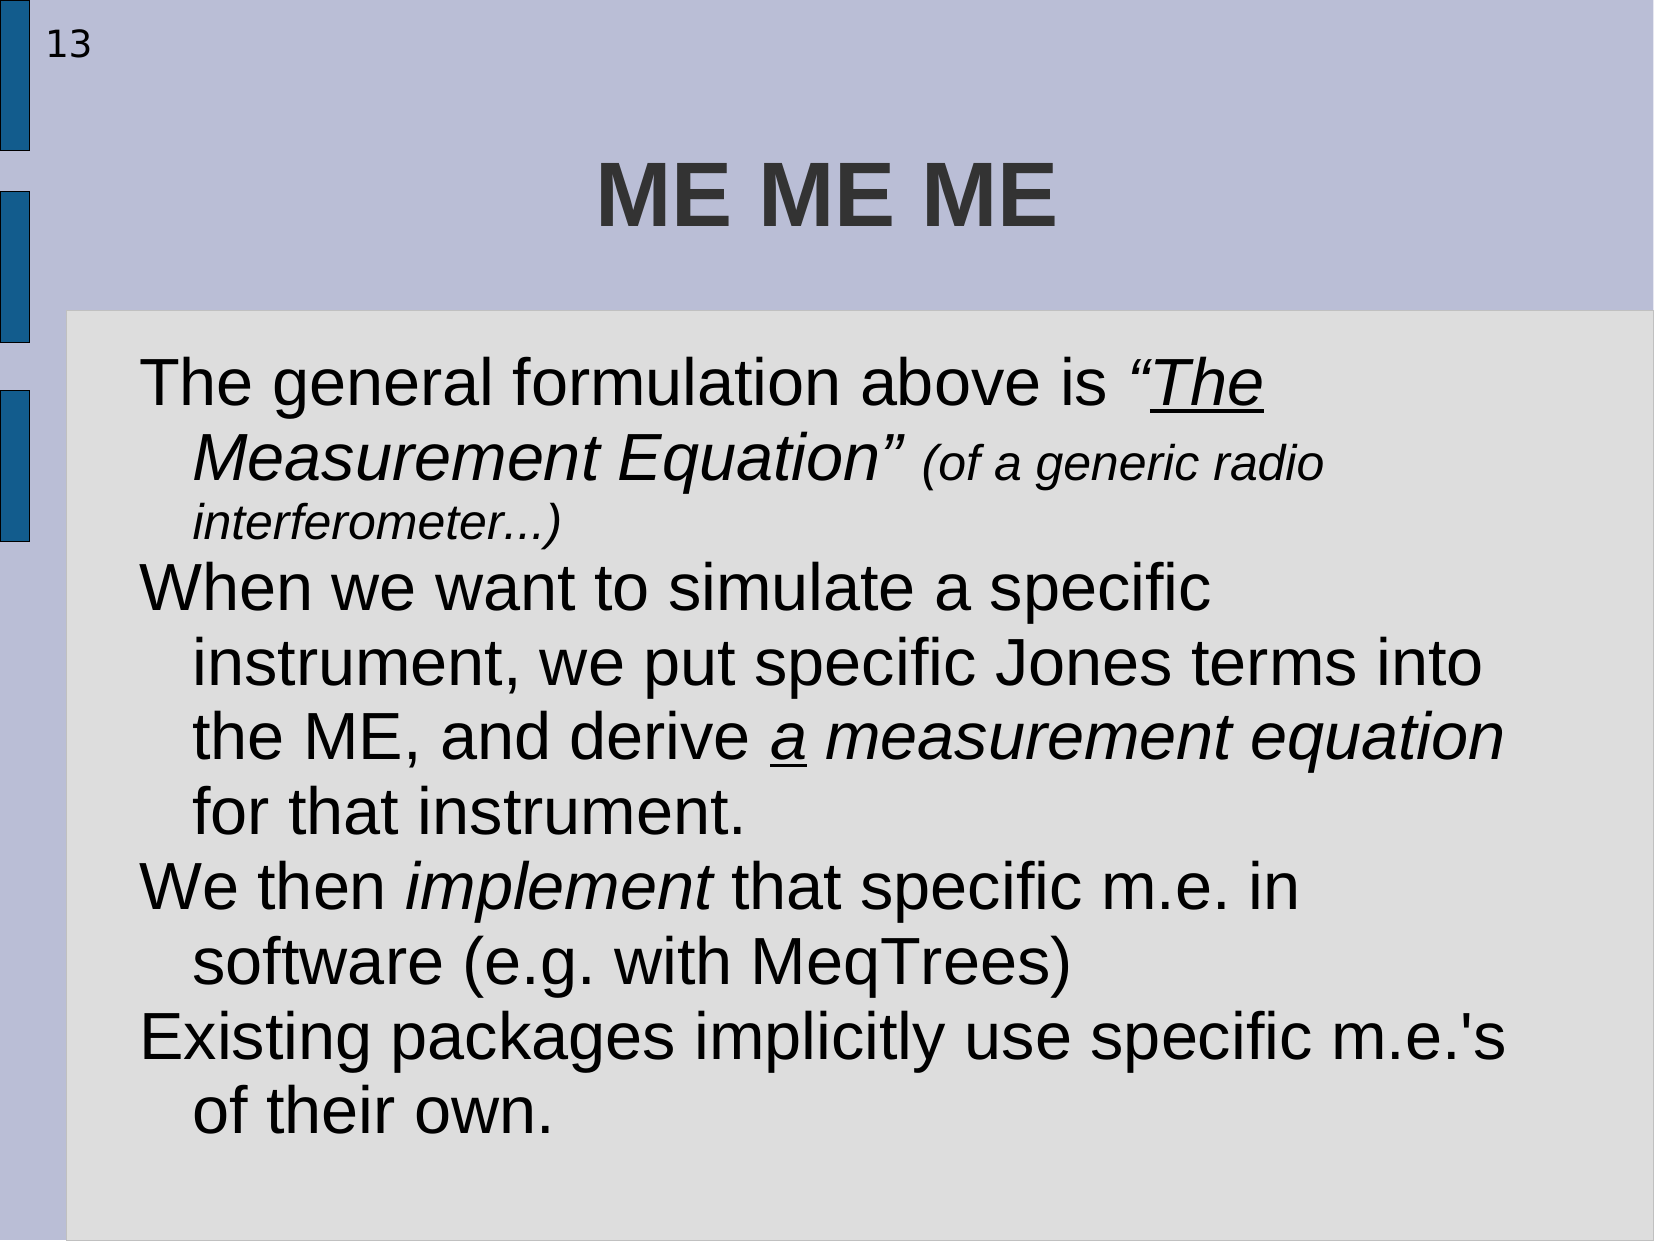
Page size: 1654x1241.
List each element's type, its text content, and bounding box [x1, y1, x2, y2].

list The general formulation above is “The Measurement Equation” (of a generic radio interferometer...) When we want to simulate a specific instrument, we put specific Jones terms into the ME, and derive a measurement equation for that instrument. We then implement that specific m.e. in software (e.g. with MeqTrees) Existing packages implicitly use specific m.e.'s of their own. [121, 344, 1534, 1181]
title ME ME ME [121, 91, 1534, 299]
text_box <number> [32, 15, 267, 89]
